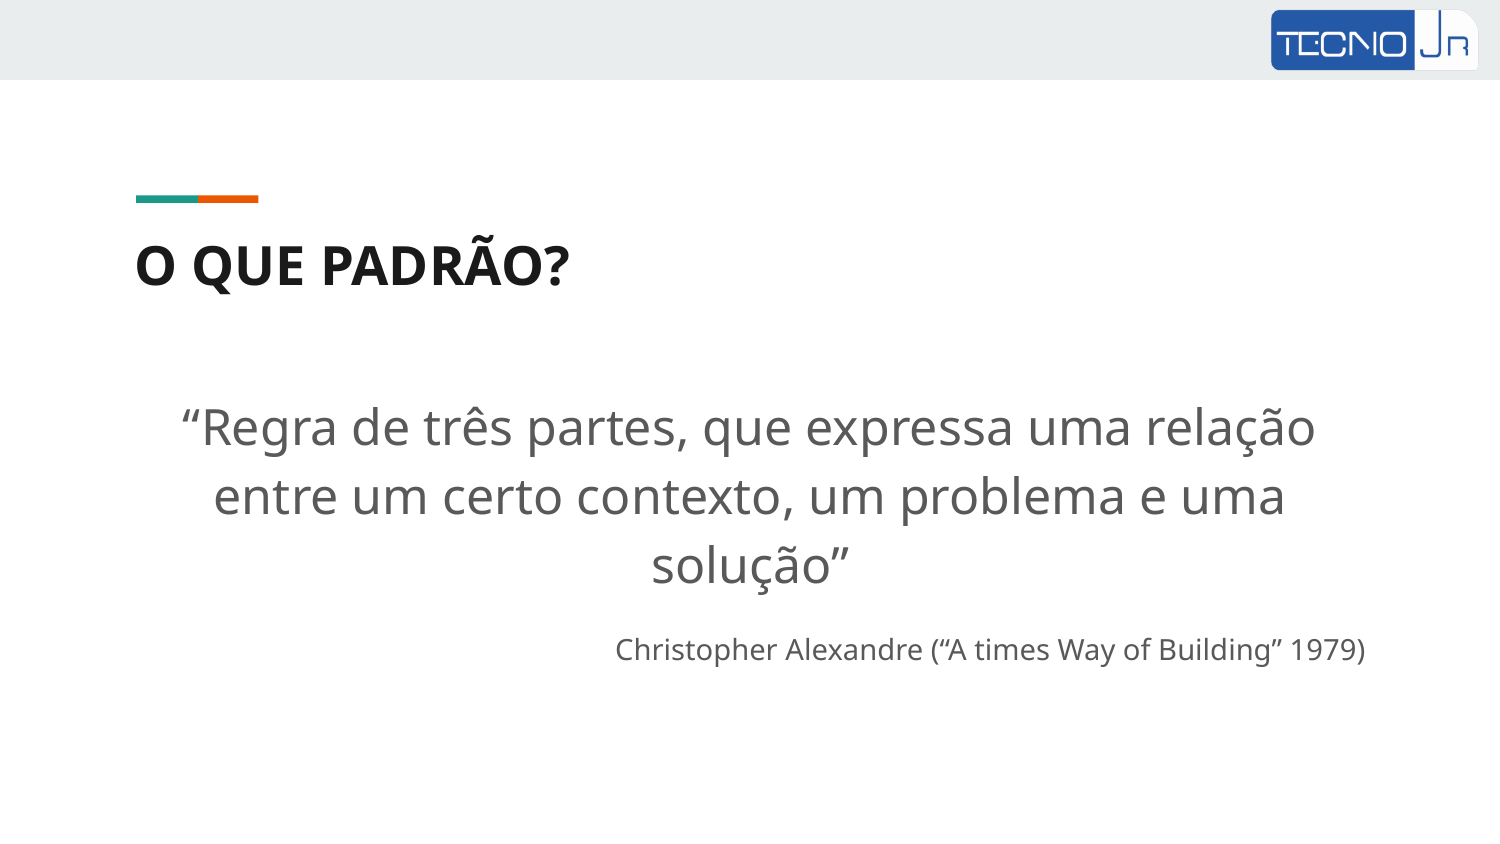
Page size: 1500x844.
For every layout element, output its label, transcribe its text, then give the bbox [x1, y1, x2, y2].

list “Regra de três partes, que expressa uma relação entre um certo contexto, um problema e uma solução” Christopher Alexandre (“A times Way of Building” 1979) [119, 341, 1381, 712]
title O QUE PADRÃO? [119, 216, 1381, 305]
picture [1227, 0, 1500, 125]
